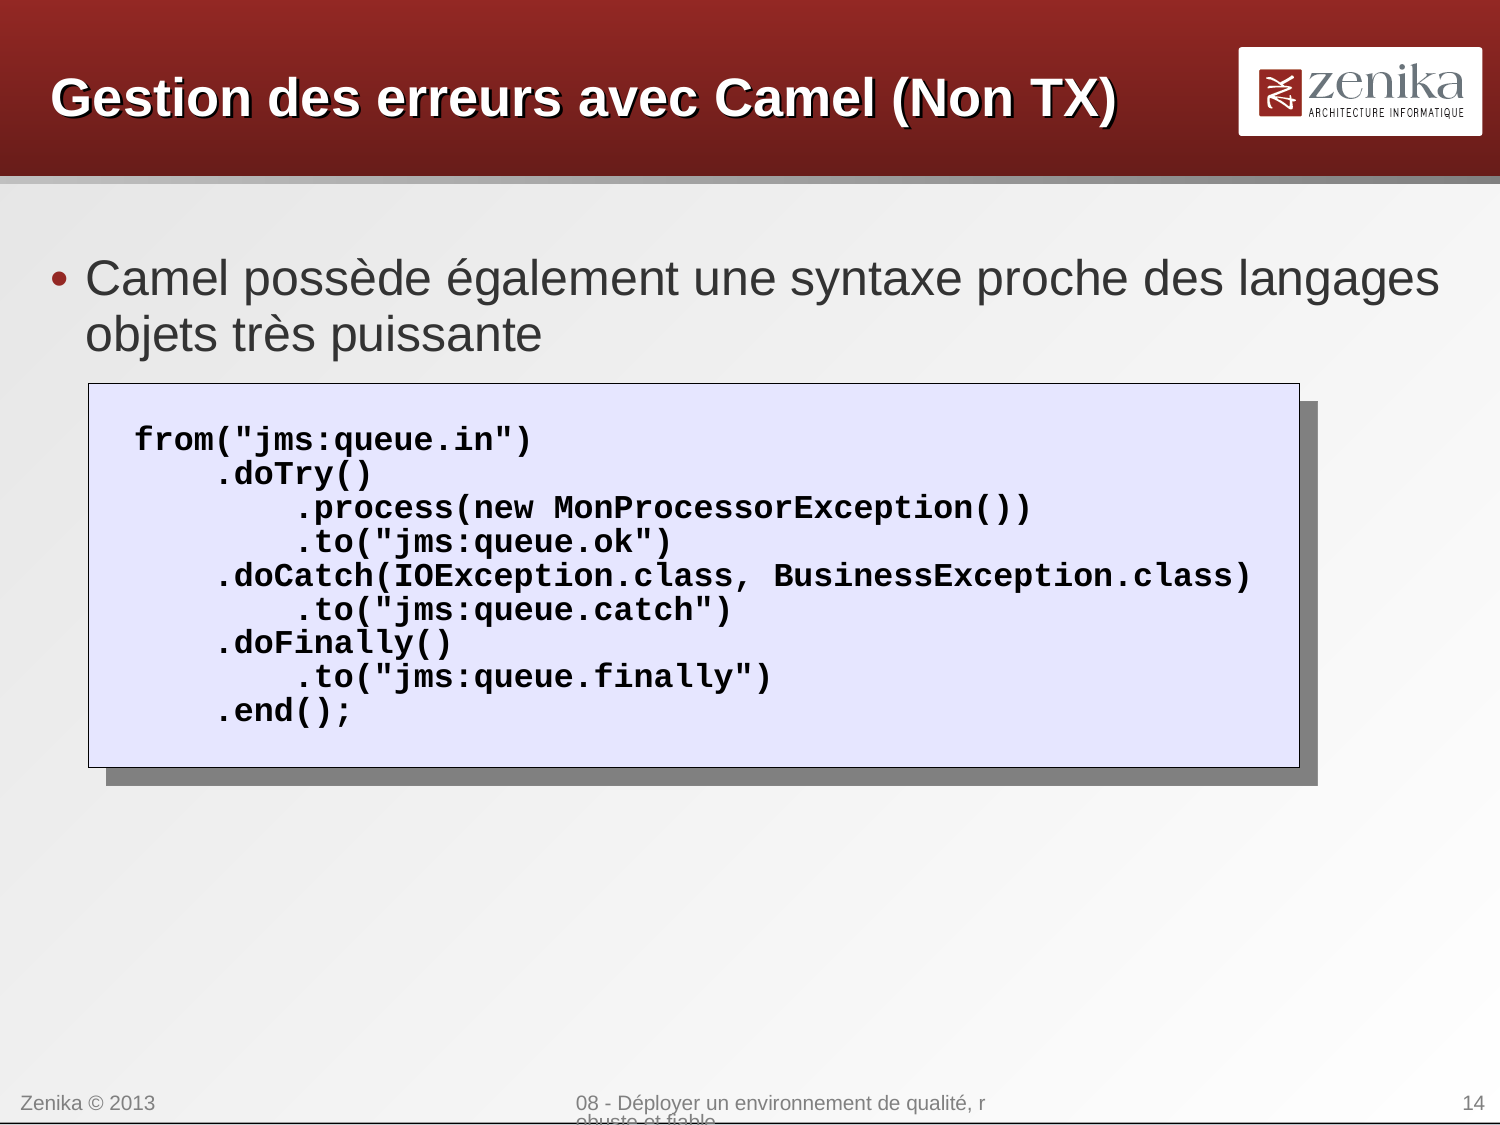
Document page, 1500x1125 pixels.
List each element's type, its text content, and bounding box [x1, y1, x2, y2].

title Gestion des erreurs avec Camel (Non TX) [50, 22, 1206, 172]
text_box from("jms:queue.in") .doTry() .process(new MonProcessorException()) .to("jms:queue.ok") .doCatch(IOException.class, BusinessException.class) .to("jms:queue.catch") .doFinally() .to("jms:queue.finally") .end(); [88, 383, 1300, 768]
picture [1257, 58, 1464, 125]
list Camel possède également une syntaxe proche des langages objets très puissante [50, 250, 1477, 1064]
